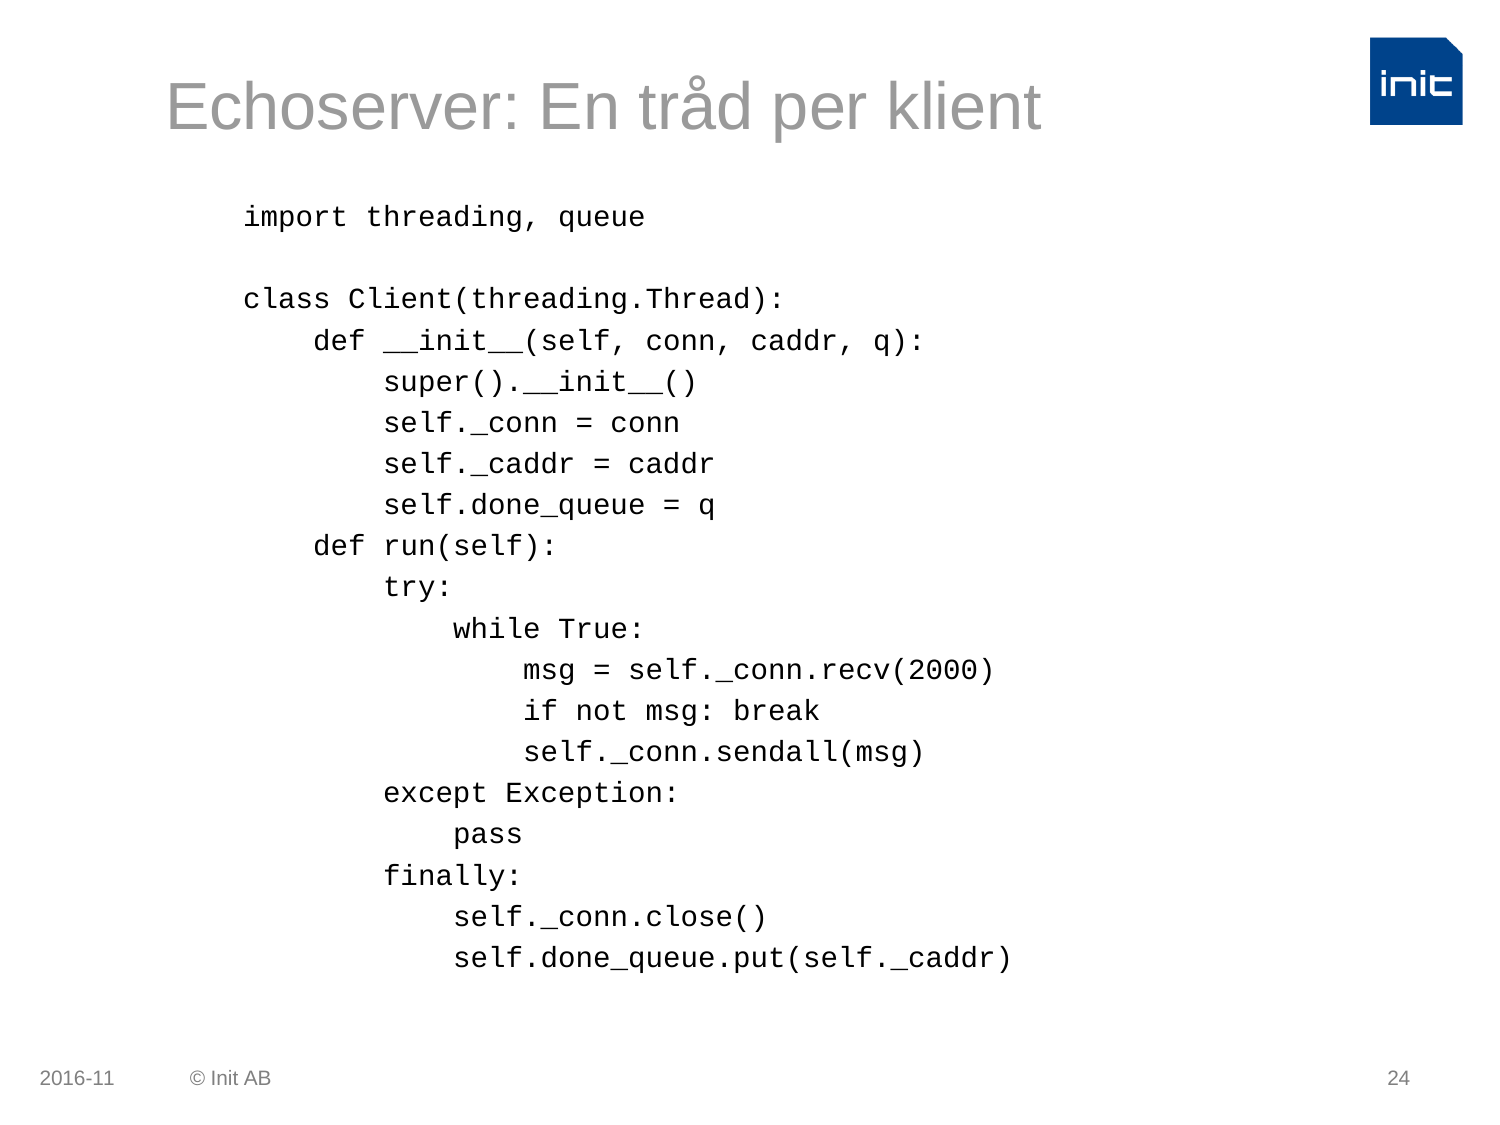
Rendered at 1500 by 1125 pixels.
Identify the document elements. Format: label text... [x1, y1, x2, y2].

text_box import threading, queue class Client(threading.Thread): def __init__(self, conn, caddr, q): super().__init__() self._conn = conn self._caddr = caddr self.done_queue = q def run(self): try: while True: msg = self._conn.recv(2000) if not msg: break self._conn.sendall(msg) except Exception: pass finally: self._conn.close() self.done_queue.put(self._caddr) [150, 189, 1351, 963]
picture [1370, 37, 1463, 125]
text_box Echoserver: En tråd per klient [150, 0, 1351, 151]
text_box 2016-11 [24, 1037, 151, 1098]
text_box © Init AB [174, 1037, 1326, 1098]
text_box <nummer> [1350, 1037, 1426, 1098]
